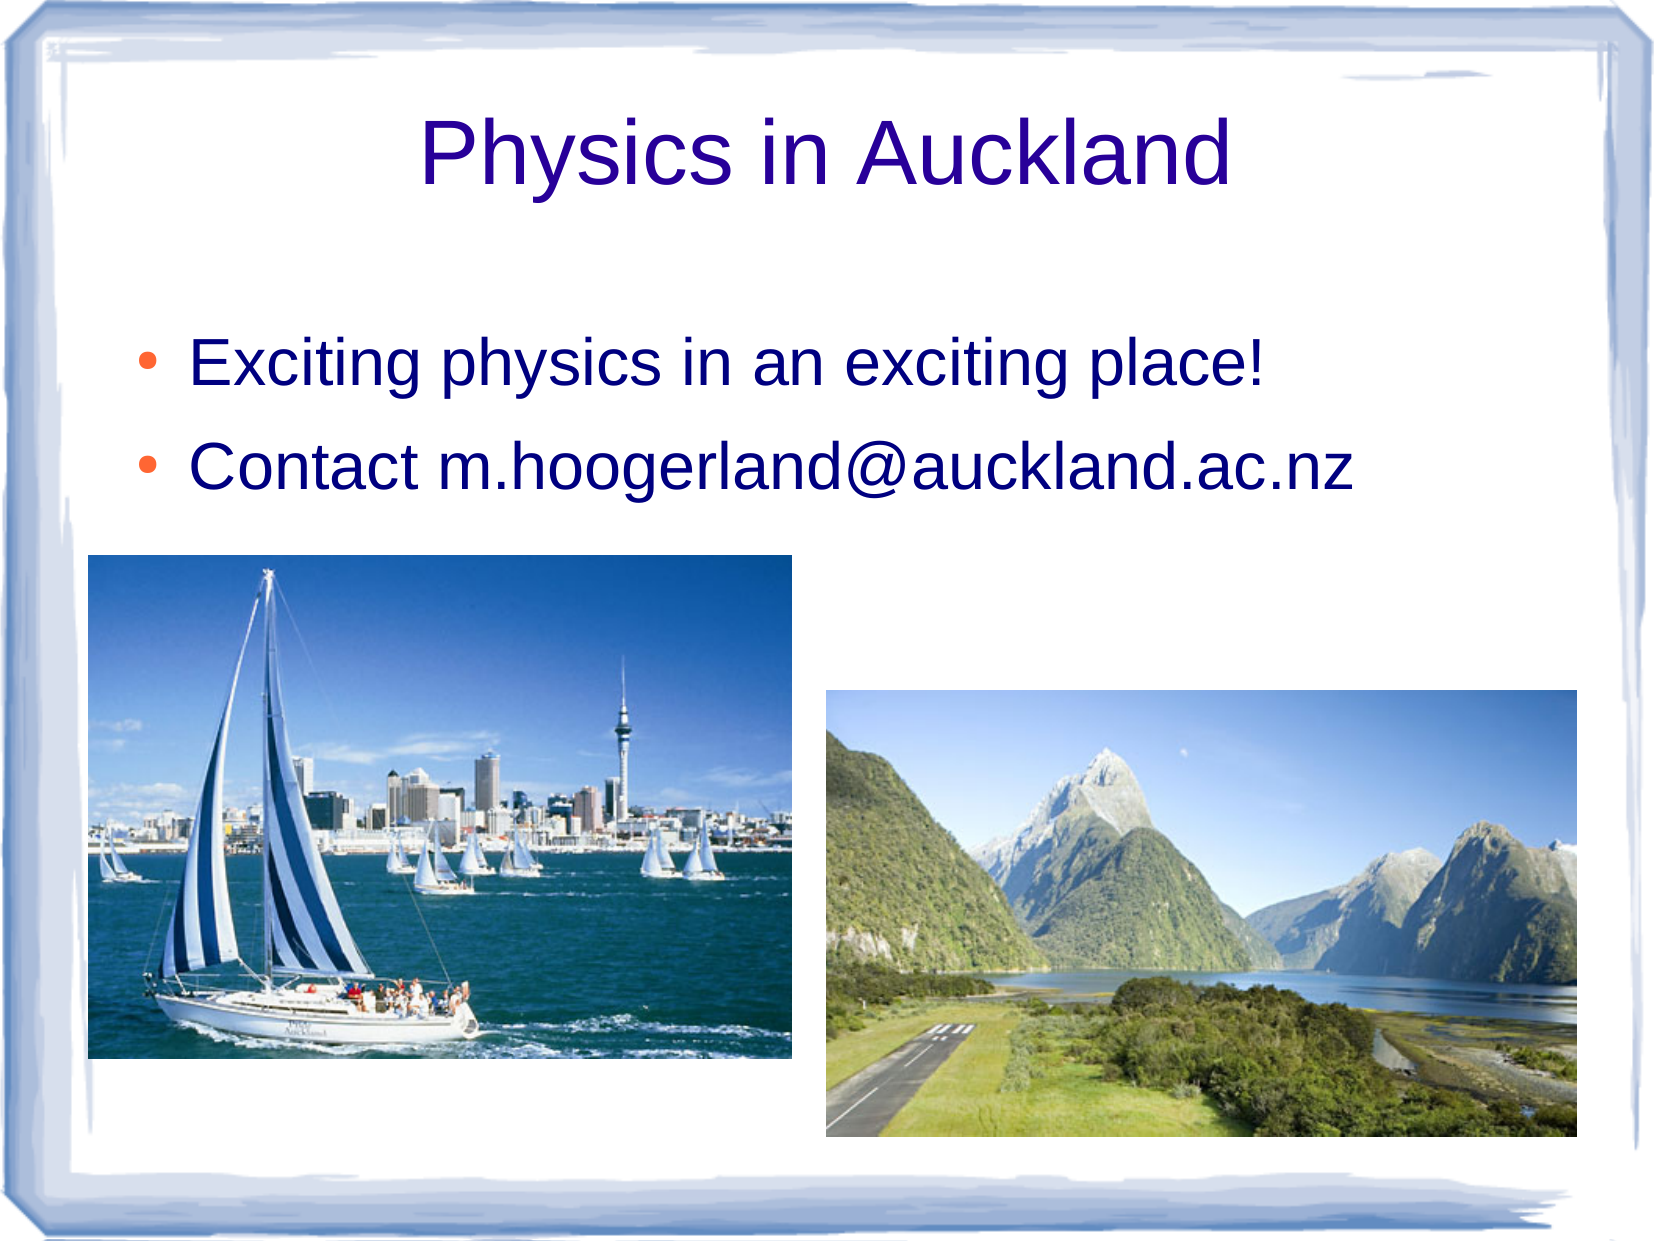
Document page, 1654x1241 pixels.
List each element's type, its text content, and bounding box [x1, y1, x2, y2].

title Physics in Auckland [82, 56, 1571, 250]
list Exciting physics in an exciting place! Contact m.hoogerland@auckland.ac.nz [118, 324, 1571, 1129]
picture [0, 0, 1654, 1241]
